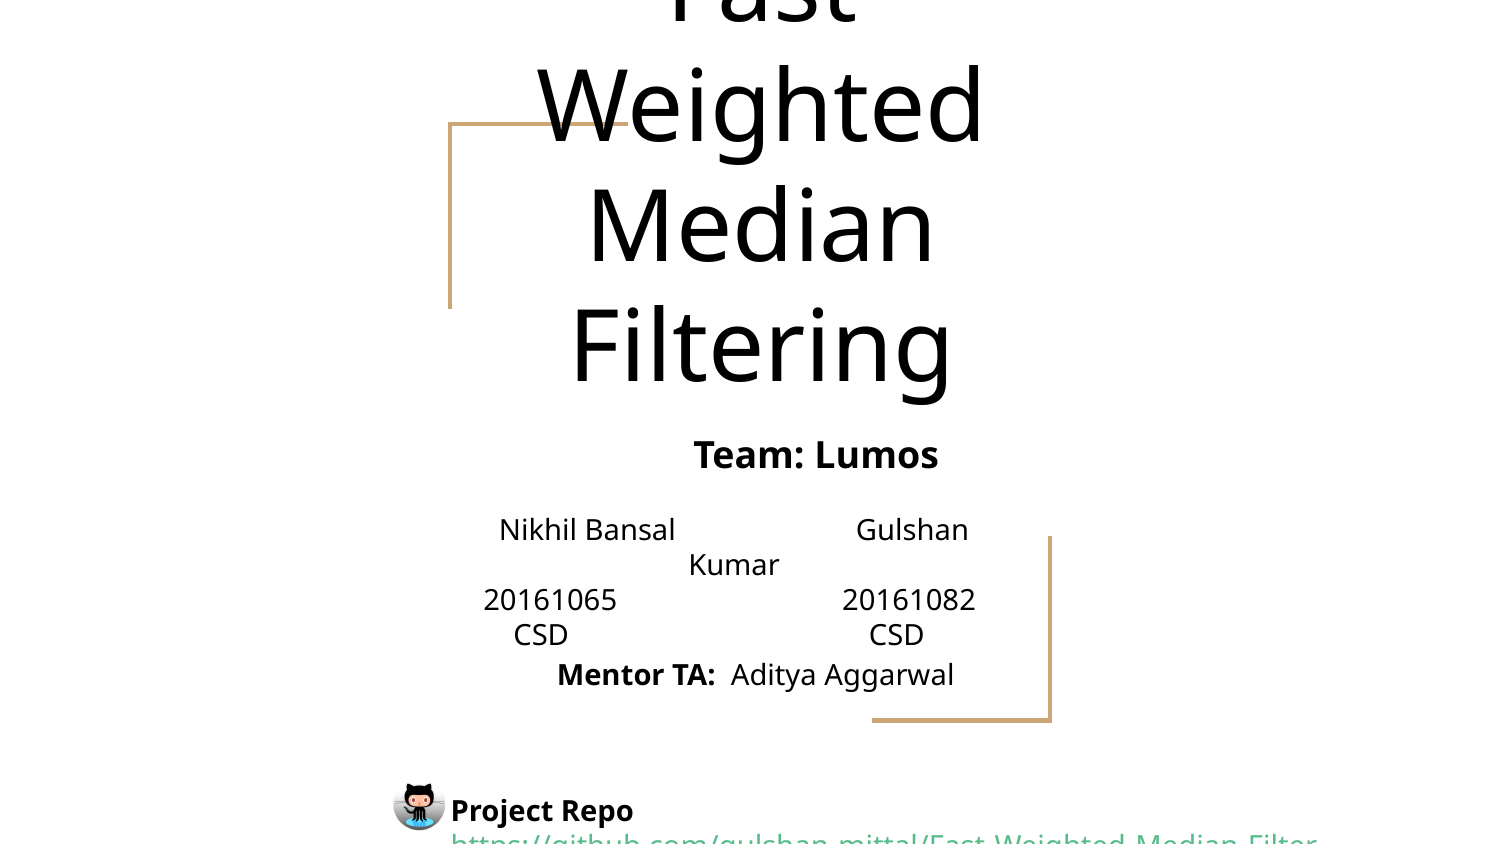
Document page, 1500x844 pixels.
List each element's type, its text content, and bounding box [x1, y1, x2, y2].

title Fast Weighted Median Filtering [471, 157, 1053, 417]
picture [392, 777, 446, 831]
subtitle Team: Lumos Nikhil Bansal Gulshan Kumar 20161065 20161082 CSD CSD [445, 416, 1023, 649]
text_box Project Repo ​https://github.com/gulshan-mittal/Fast-Weighted-Median-Filter [446, 777, 1486, 831]
text_box Mentor TA: Aditya Aggarwal [541, 641, 982, 705]
